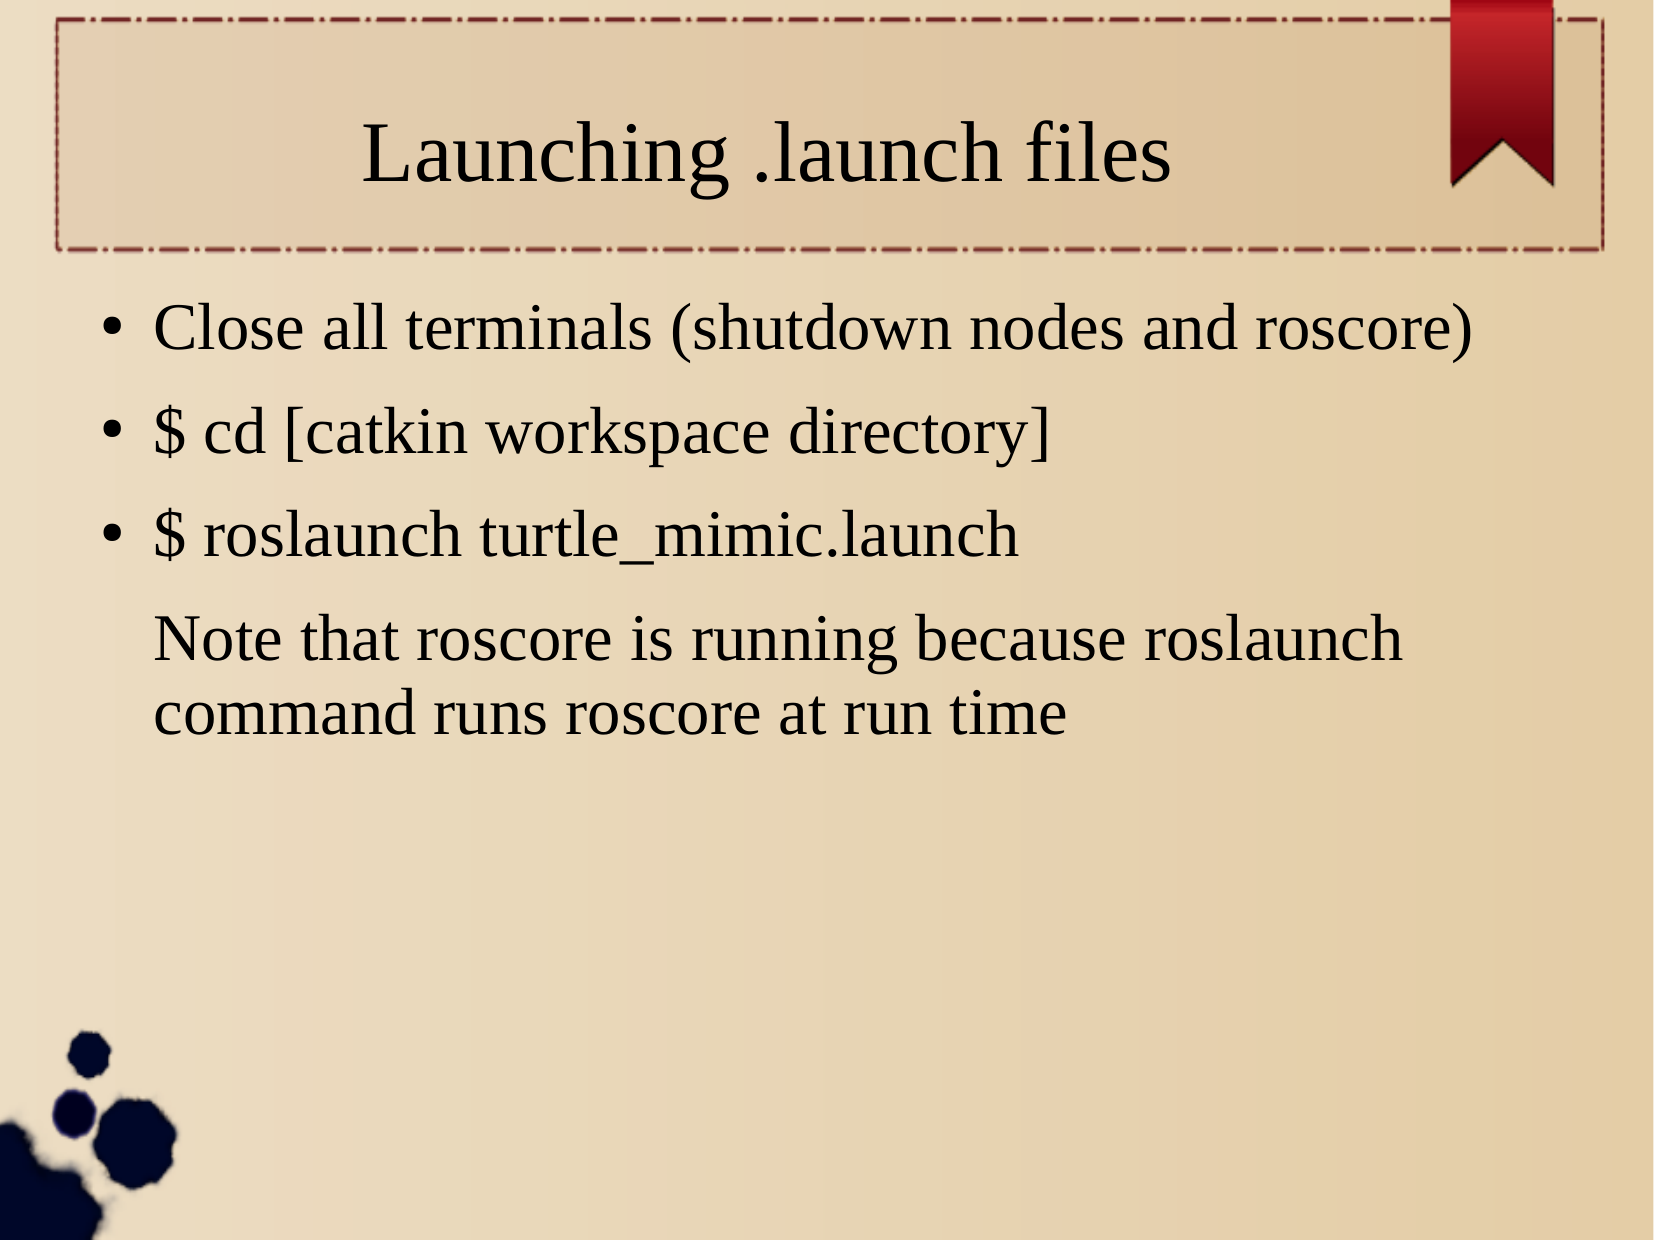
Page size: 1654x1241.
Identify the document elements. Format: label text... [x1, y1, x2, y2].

title Launching .launch files [82, 49, 1453, 257]
list Close all terminals (shutdown nodes and roscore) $ cd [catkin workspace directory] $ roslaunch turtle_mimic.launch Note that roscore is running because roslaunch command runs roscore at run time [82, 290, 1538, 1010]
picture [0, 0, 1654, 1240]
